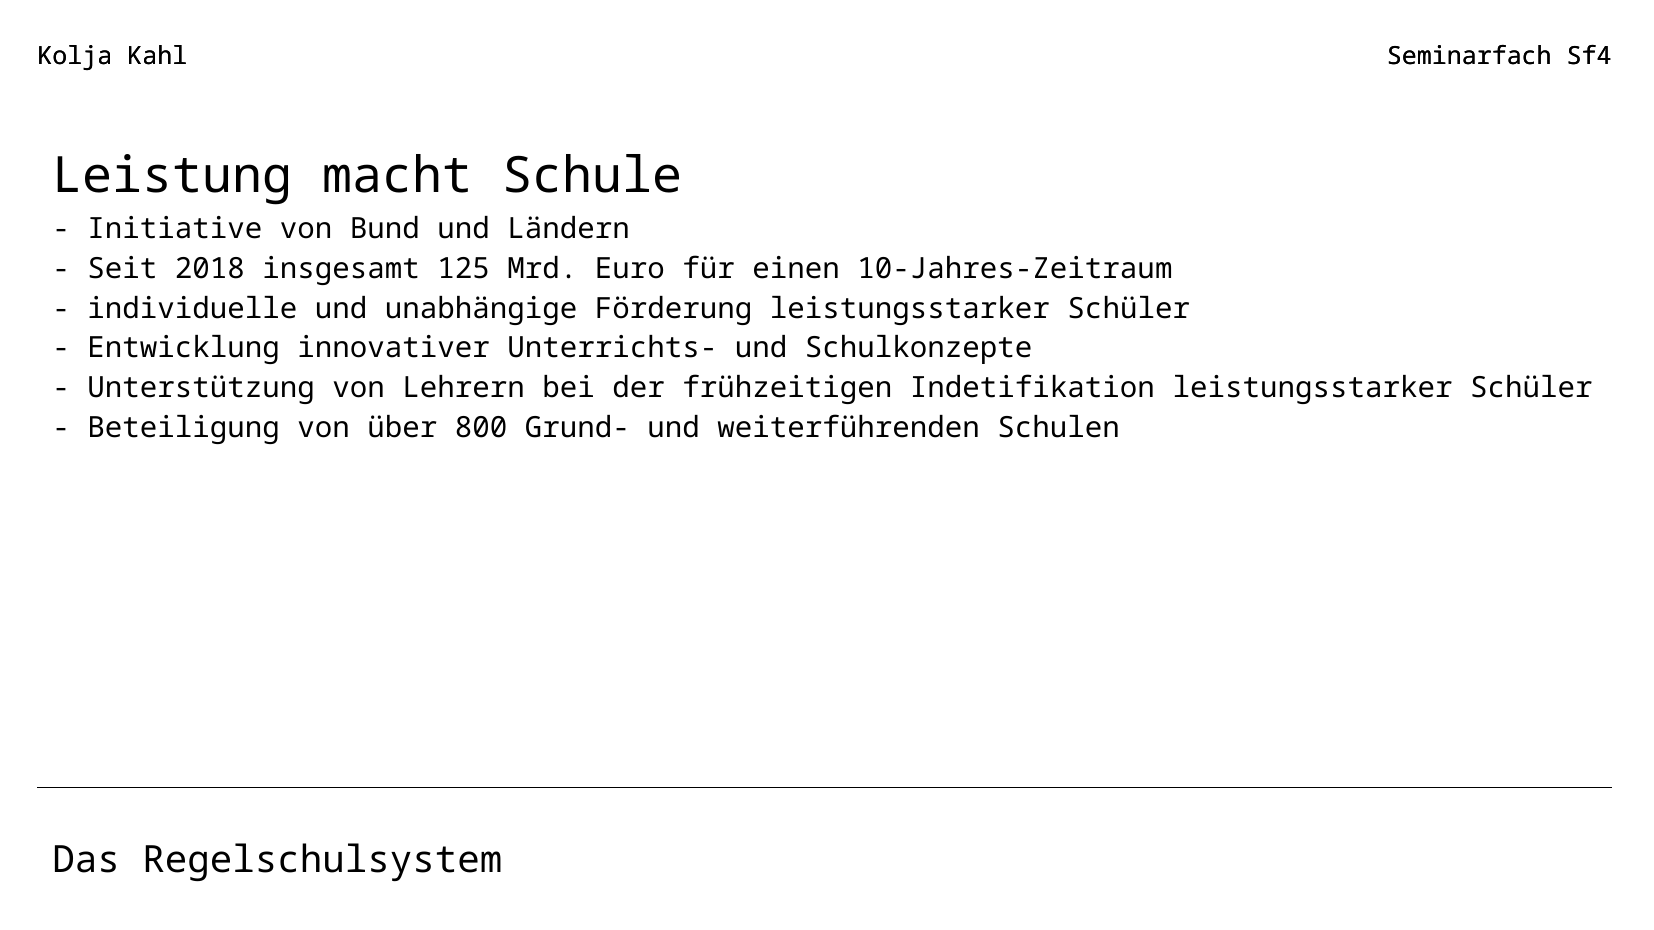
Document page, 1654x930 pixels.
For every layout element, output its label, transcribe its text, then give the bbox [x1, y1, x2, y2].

title Kolja Kahl [37, 37, 225, 76]
title Seminarfach Sf4 [1312, 37, 1612, 76]
text_box Leistung macht Schule - Initiative von Bund und Ländern - Seit 2018 insgesamt 125 Mrd. Euro für einen 10-Jahres-Zeitraum - individuelle und unabhängige Förderung leistungsstarker Schüler - Entwicklung innovativer Unterrichts- und Schulkonzepte - Unterstützung von Lehrern bei der frühzeitigen Indetifikation leistungsstarker Schüler - Beteiligung von über 800 Grund- und weiterführenden Schulen [37, 131, 1613, 713]
text_box Das Regelschulsystem [37, 825, 536, 890]
